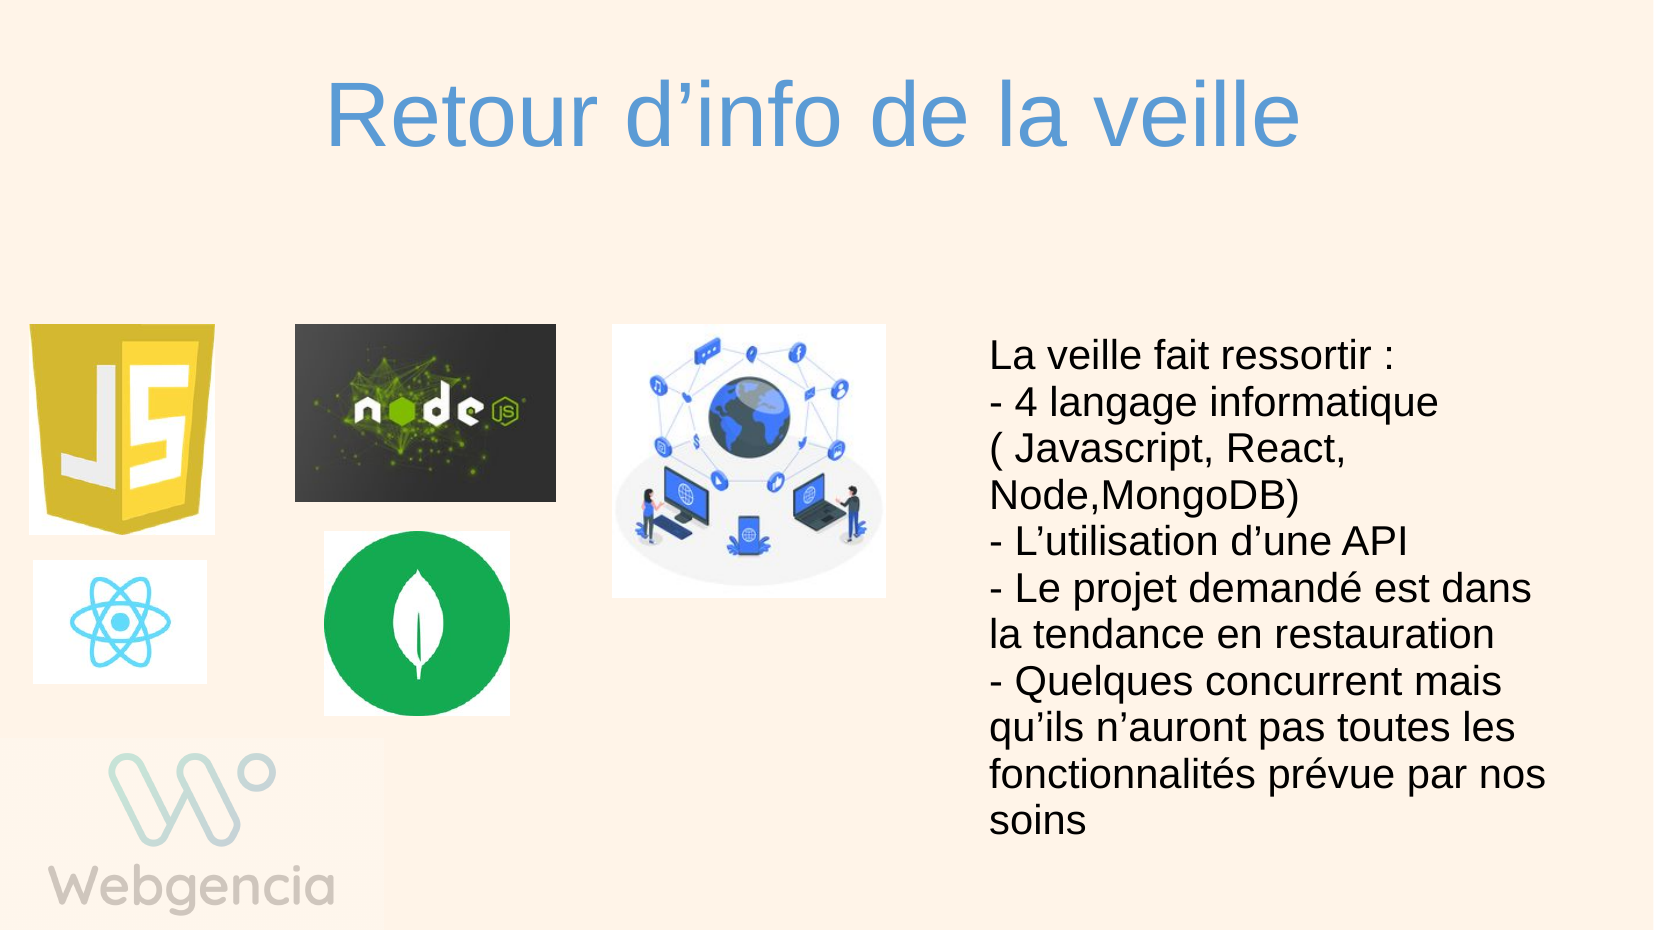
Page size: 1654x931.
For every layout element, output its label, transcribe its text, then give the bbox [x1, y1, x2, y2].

picture [295, 324, 556, 502]
picture [324, 531, 510, 717]
picture [0, 738, 384, 931]
text_box La veille fait ressortir : - 4 langage informatique ( Javascript, React, Node,MongoDB) - L’utilisation d’une API - Le projet demandé est dans la tendance en restauration - Quelques concurrent mais qu’ils n’auront pas toutes les fonctionnalités prévue par nos soins [974, 324, 1565, 851]
picture [612, 324, 886, 598]
picture [33, 560, 207, 684]
title Retour d’info de la veille [82, 37, 1571, 193]
picture [29, 324, 215, 535]
